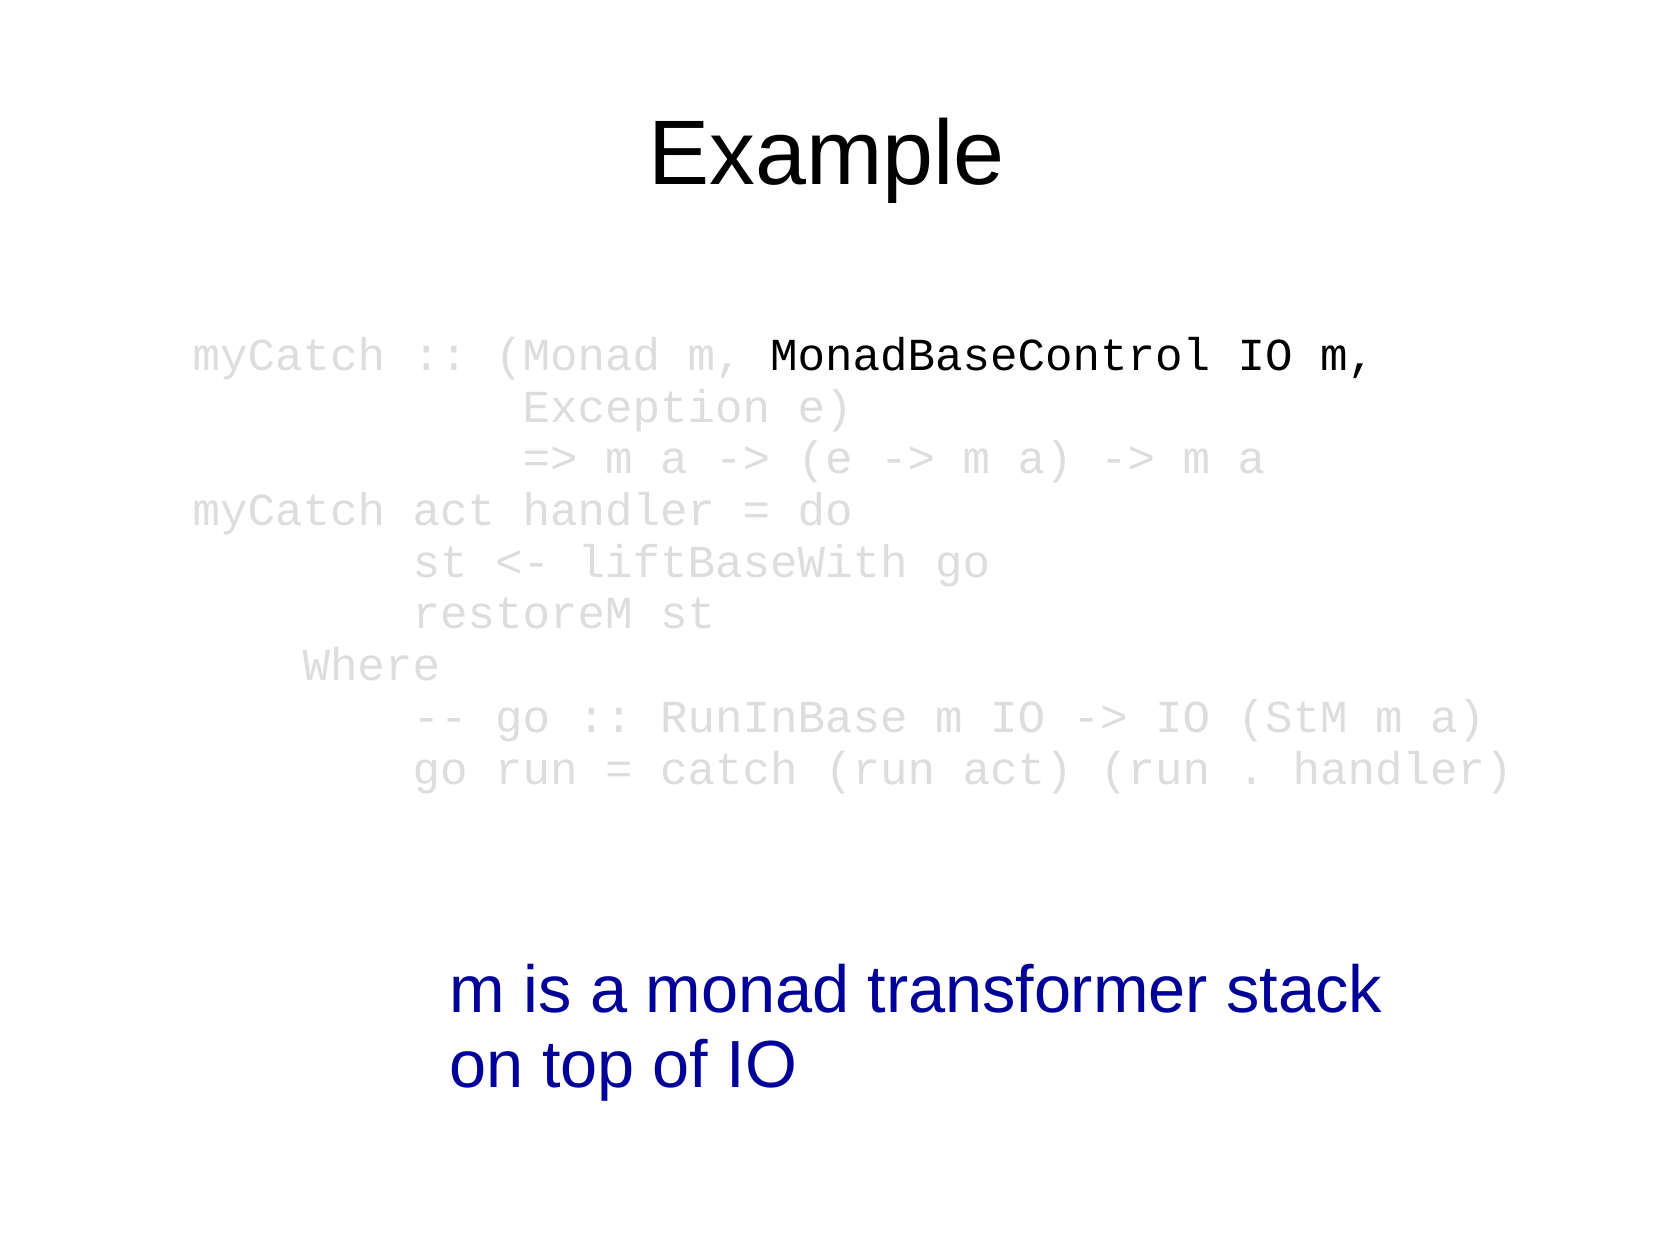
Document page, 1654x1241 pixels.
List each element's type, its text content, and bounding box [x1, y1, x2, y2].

title Example [82, 49, 1571, 257]
subtitle myCatch :: (Monad m, MonadBaseControl IO m, Exception e) => m a -> (e -> m a) -> m a myCatch act handler = do st <- liftBaseWith go restoreM st Where -- go :: RunInBase m IO -> IO (StM m a) go run = catch (run act) (run . handler) [82, 290, 1571, 841]
text_box m is a monad transformer stack on top of IO [435, 945, 1401, 1110]
